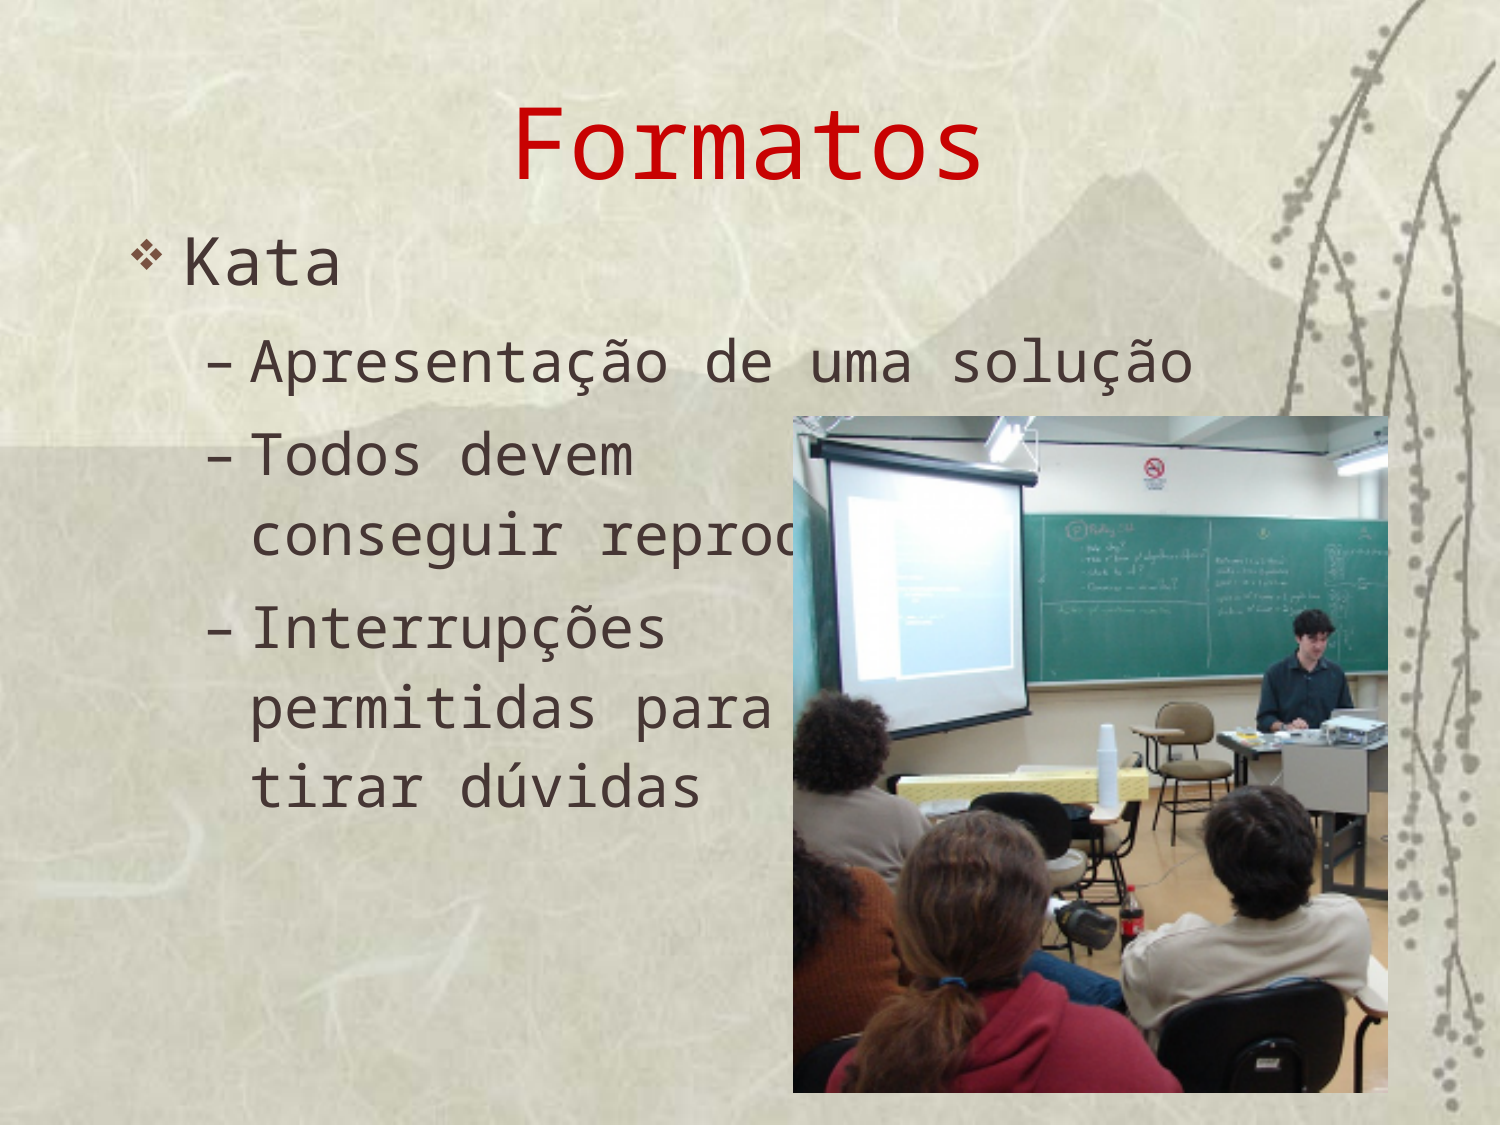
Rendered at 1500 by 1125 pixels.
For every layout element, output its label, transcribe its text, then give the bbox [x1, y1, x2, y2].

picture [0, 0, 1500, 1125]
title Formatos [112, 46, 1388, 206]
list Kata Apresentação de uma solução Todos devem conseguir reproduzir Interrupções permitidas para tirar dúvidas [112, 206, 1388, 909]
